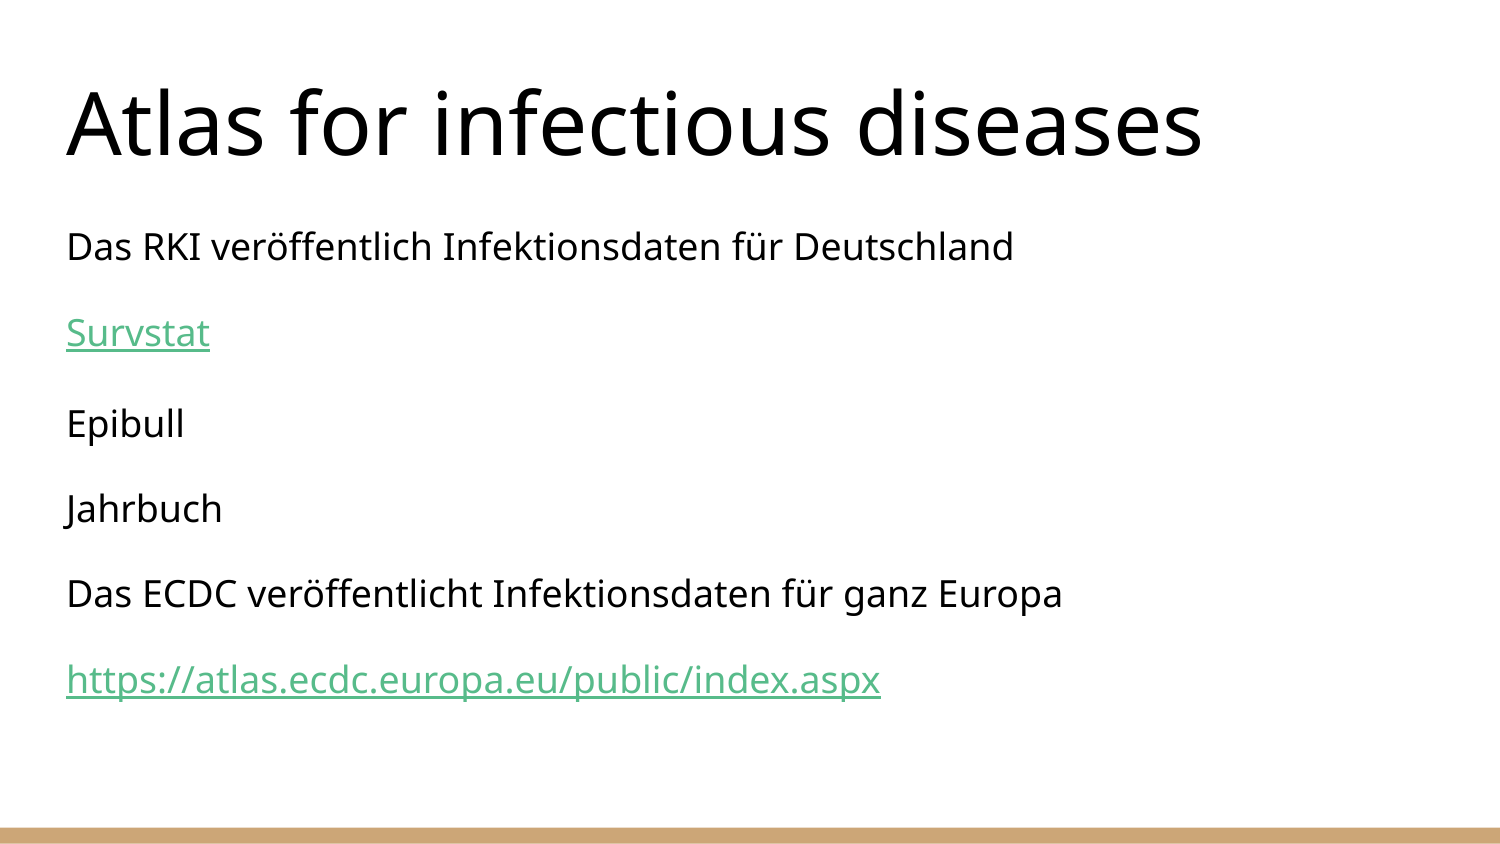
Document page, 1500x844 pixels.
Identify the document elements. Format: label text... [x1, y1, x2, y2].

title Atlas for infectious diseases [51, 51, 1449, 189]
list Das RKI veröffentlich Infektionsdaten für Deutschland Survstat Epibull Jahrbuch Das ECDC veröffentlicht Infektionsdaten für ganz Europa https://atlas.ecdc.europa.eu/public/index.aspx [51, 200, 1449, 752]
